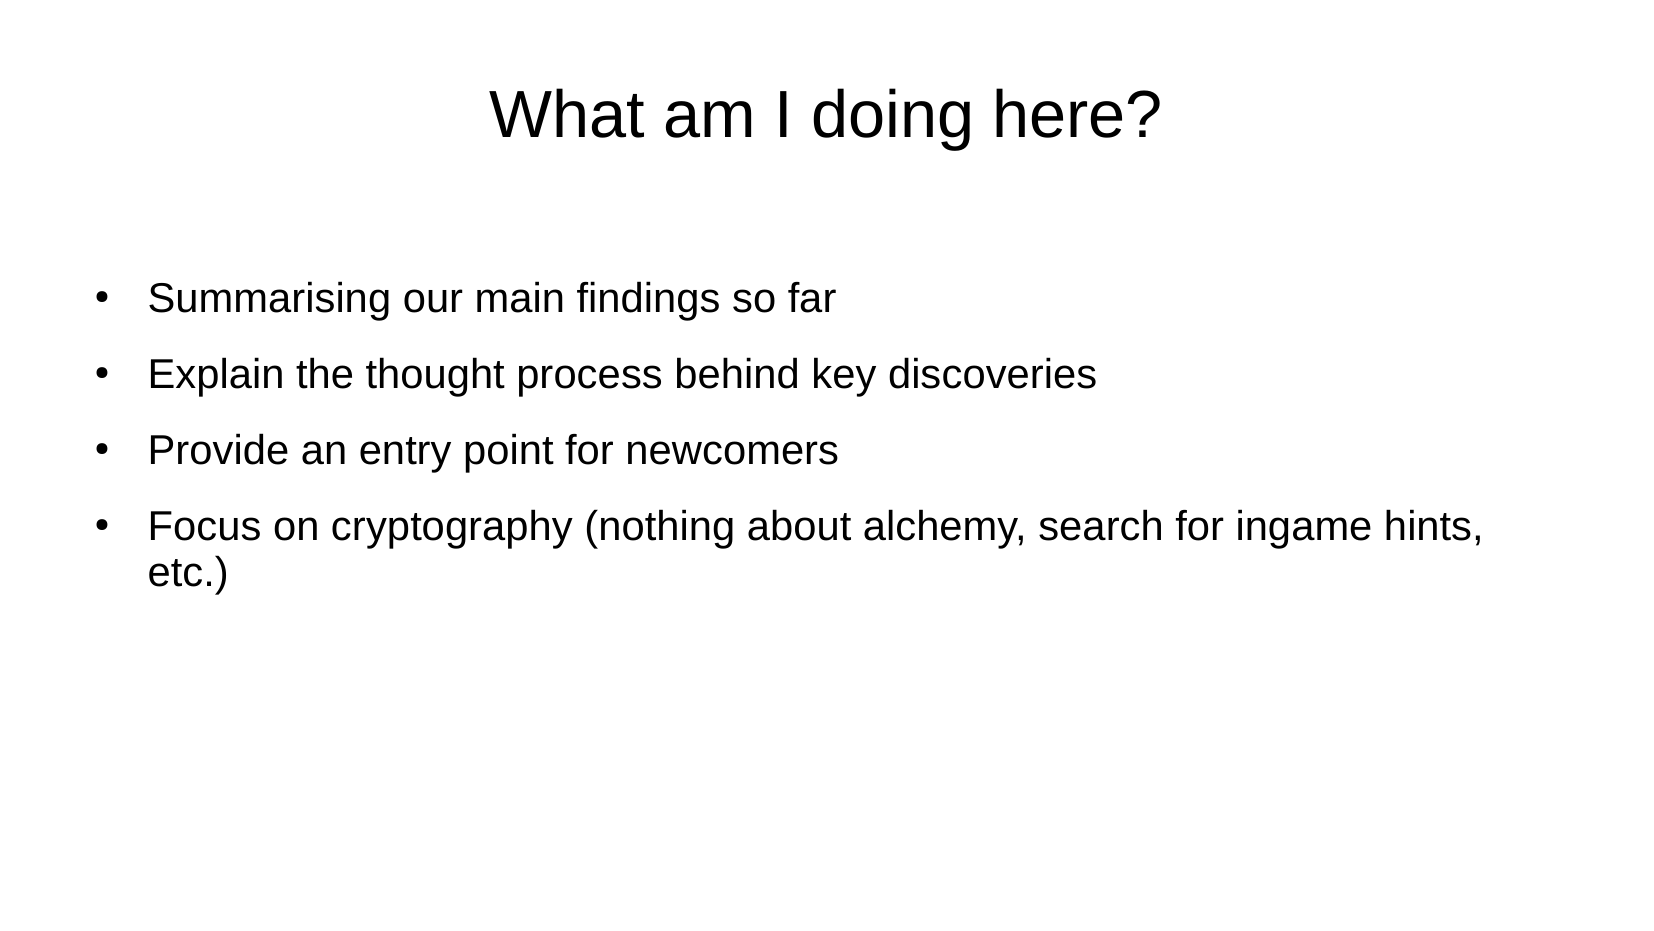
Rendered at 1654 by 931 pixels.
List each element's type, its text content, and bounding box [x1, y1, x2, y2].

title What am I doing here? [82, 37, 1571, 193]
list Summarising our main findings so far Explain the thought process behind key discoveries Provide an entry point for newcomers Focus on cryptography (nothing about alchemy, search for ingame hints, etc.) [76, 217, 1565, 758]
